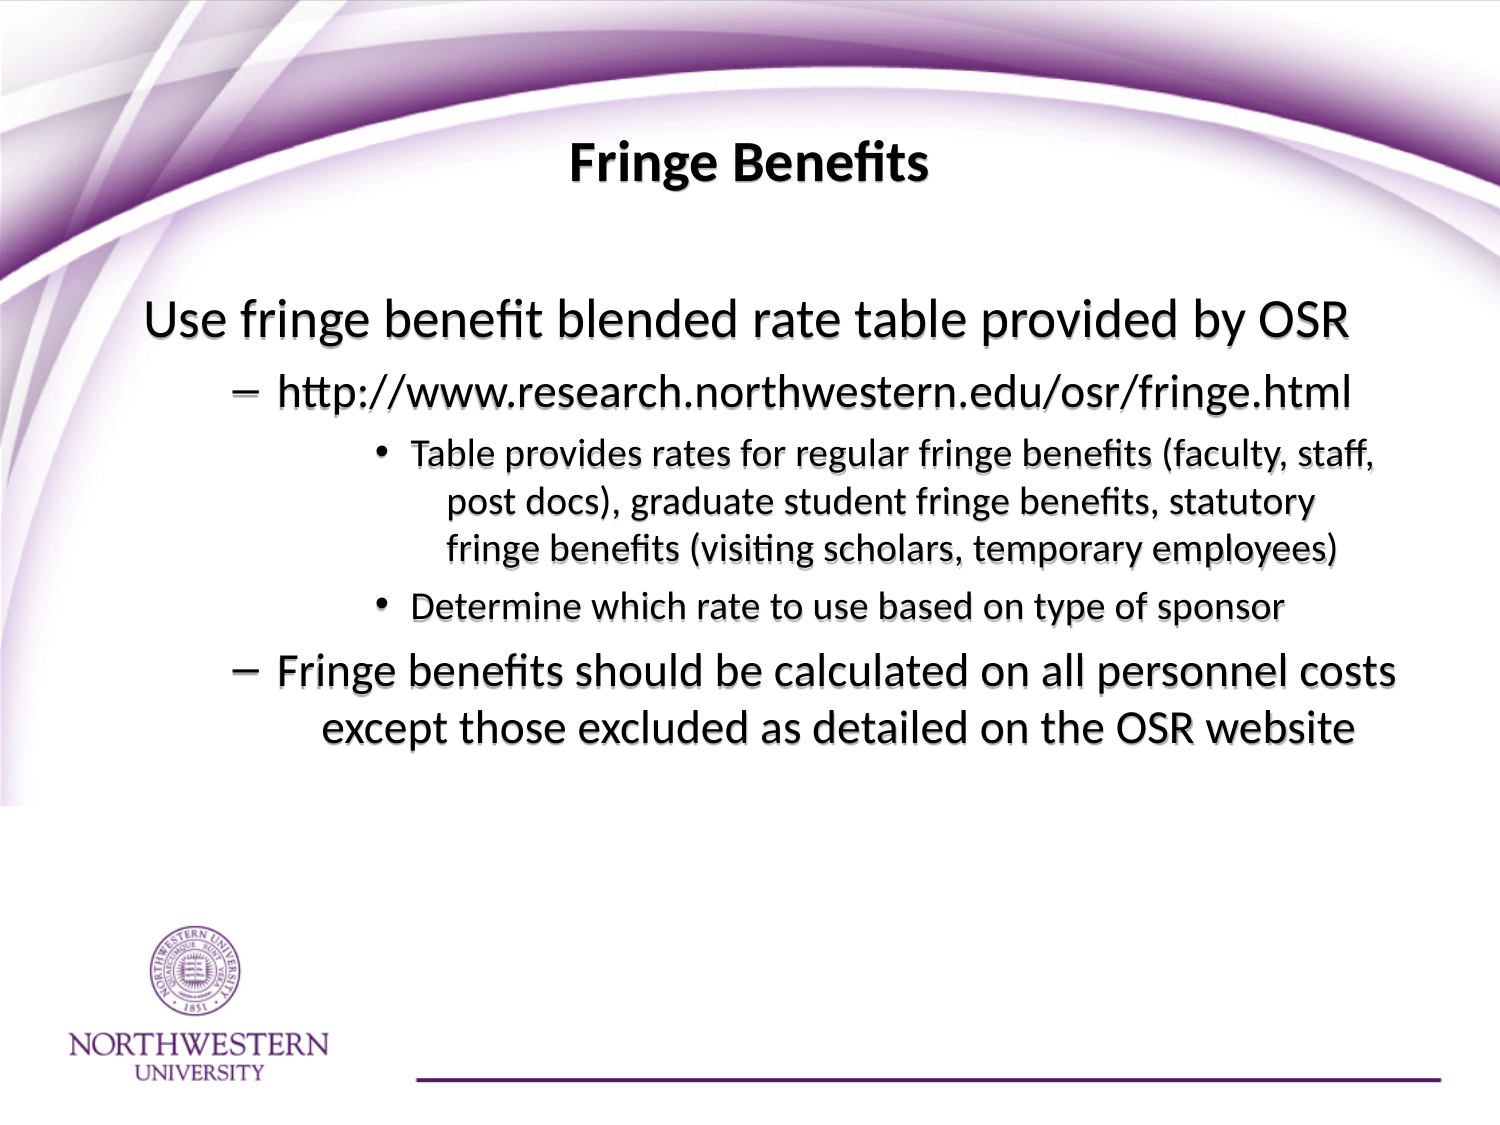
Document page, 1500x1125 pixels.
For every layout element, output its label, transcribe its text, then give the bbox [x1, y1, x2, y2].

title Fringe Benefits [75, 101, 1426, 215]
list Use fringe benefit blended rate table provided by OSR http://www.research.northwestern.edu/osr/fringe.html Table provides rates for regular fringe benefits (faculty, staff, post docs), graduate student fringe benefits, statutory fringe benefits (visiting scholars, temporary employees) Determine which rate to use based on type of sponsor Fringe benefits should be calculated on all personnel costs except those excluded as detailed on the OSR website [75, 274, 1426, 912]
